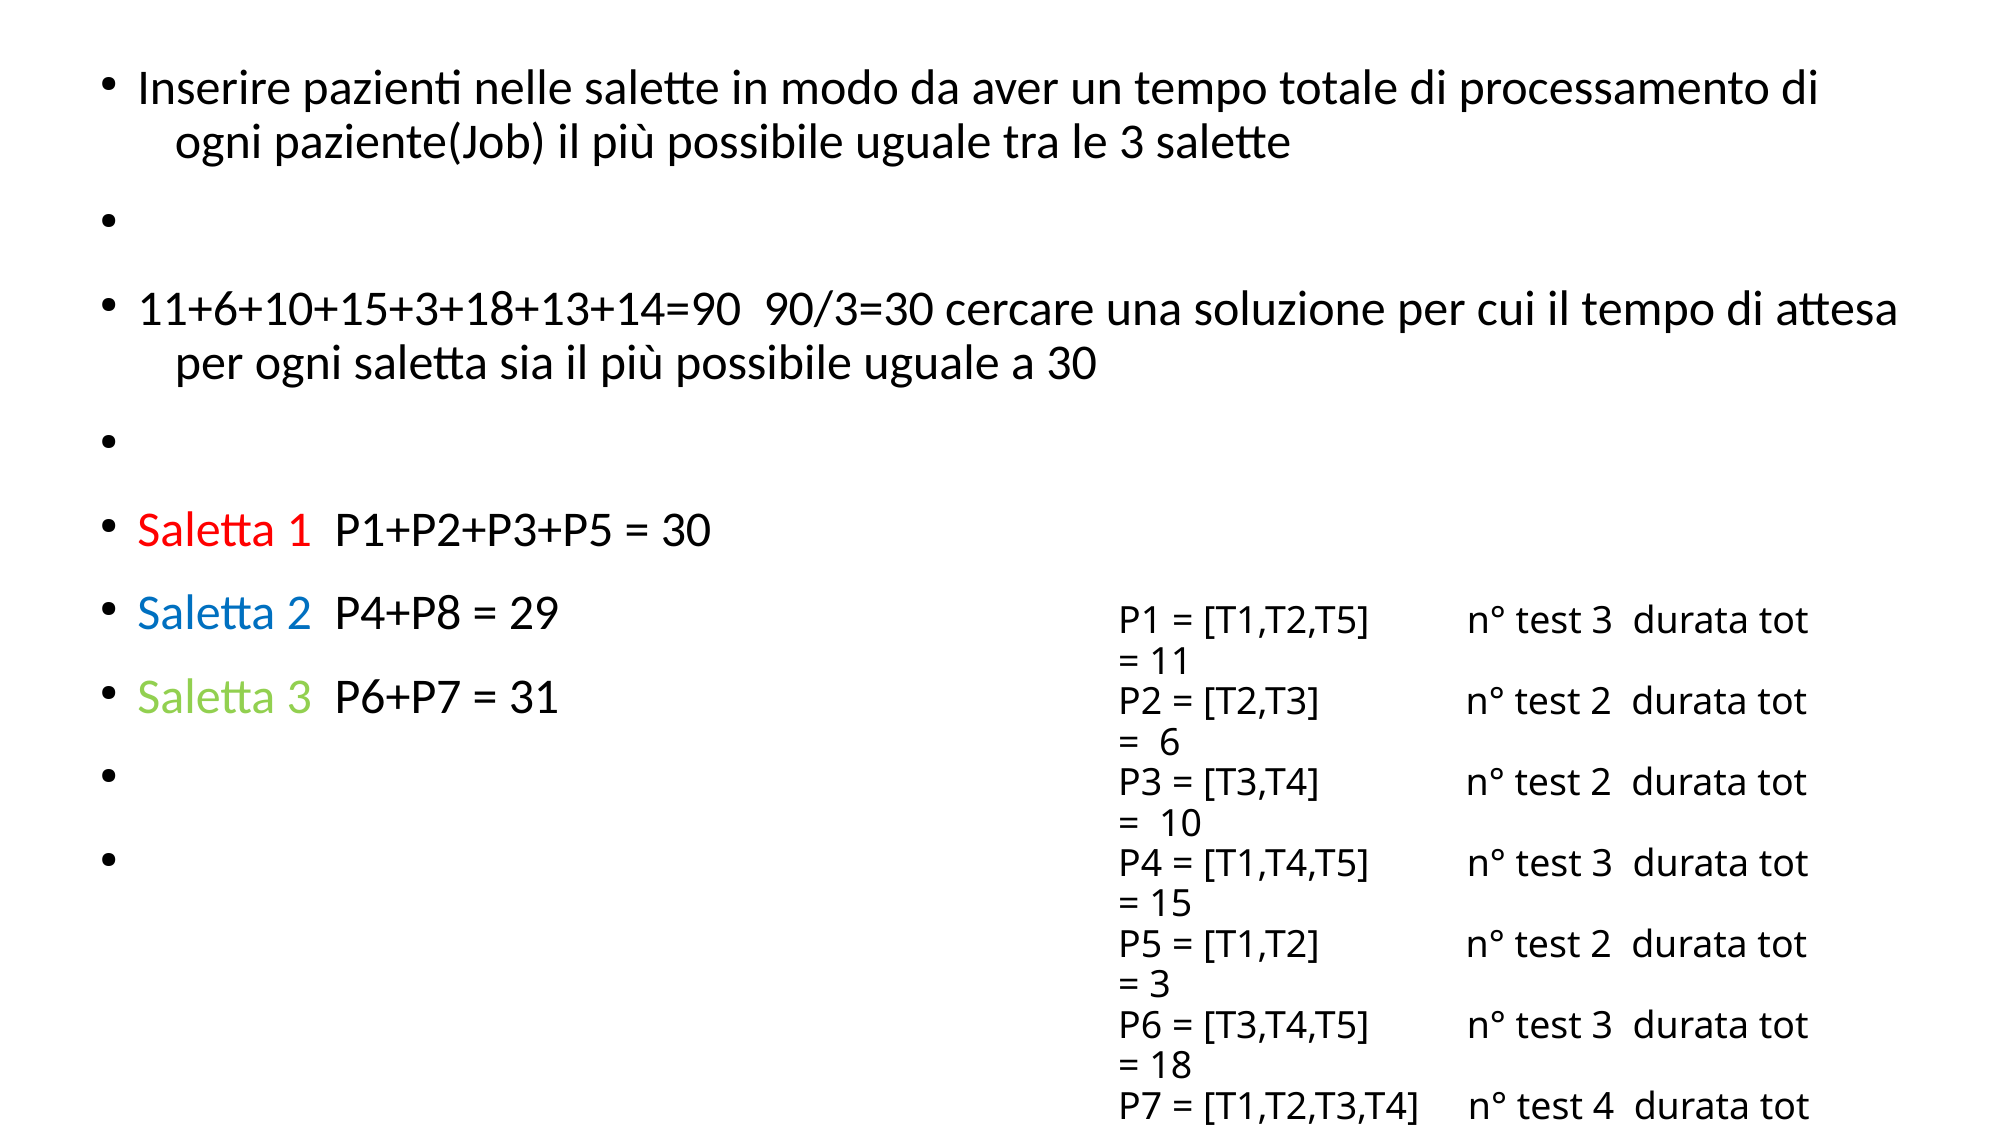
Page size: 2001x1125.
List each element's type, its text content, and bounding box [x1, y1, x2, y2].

text_box P1 = [T1,T2,T5] n° test 3 durata tot = 11 P2 = [T2,T3] n° test 2 durata tot = 6 P3 = [T3,T4] n° test 2 durata tot = 10 P4 = [T1,T4,T5] n° test 3 durata tot = 15 P5 = [T1,T2] n° test 2 durata tot = 3 P6 = [T3,T4,T5] n° test 3 durata tot = 18 P7 = [T1,T2,T3,T4] n° test 4 durata tot = 13 P8 = [T4,T5] n° test 2 durata tot = 14 [1103, 593, 1845, 983]
list Inserire pazienti nelle salette in modo da aver un tempo totale di processamento di ogni paziente(Job) il più possibile uguale tra le 3 salette 11+6+10+15+3+18+13+14=90 90/3=30 cercare una soluzione per cui il tempo di attesa per ogni saletta sia il più possibile uguale a 30 Saletta 1 P1+P2+P3+P5 = 30 Saletta 2 P4+P8 = 29 Saletta 3 P6+P7 = 31 [99, 61, 1900, 1063]
